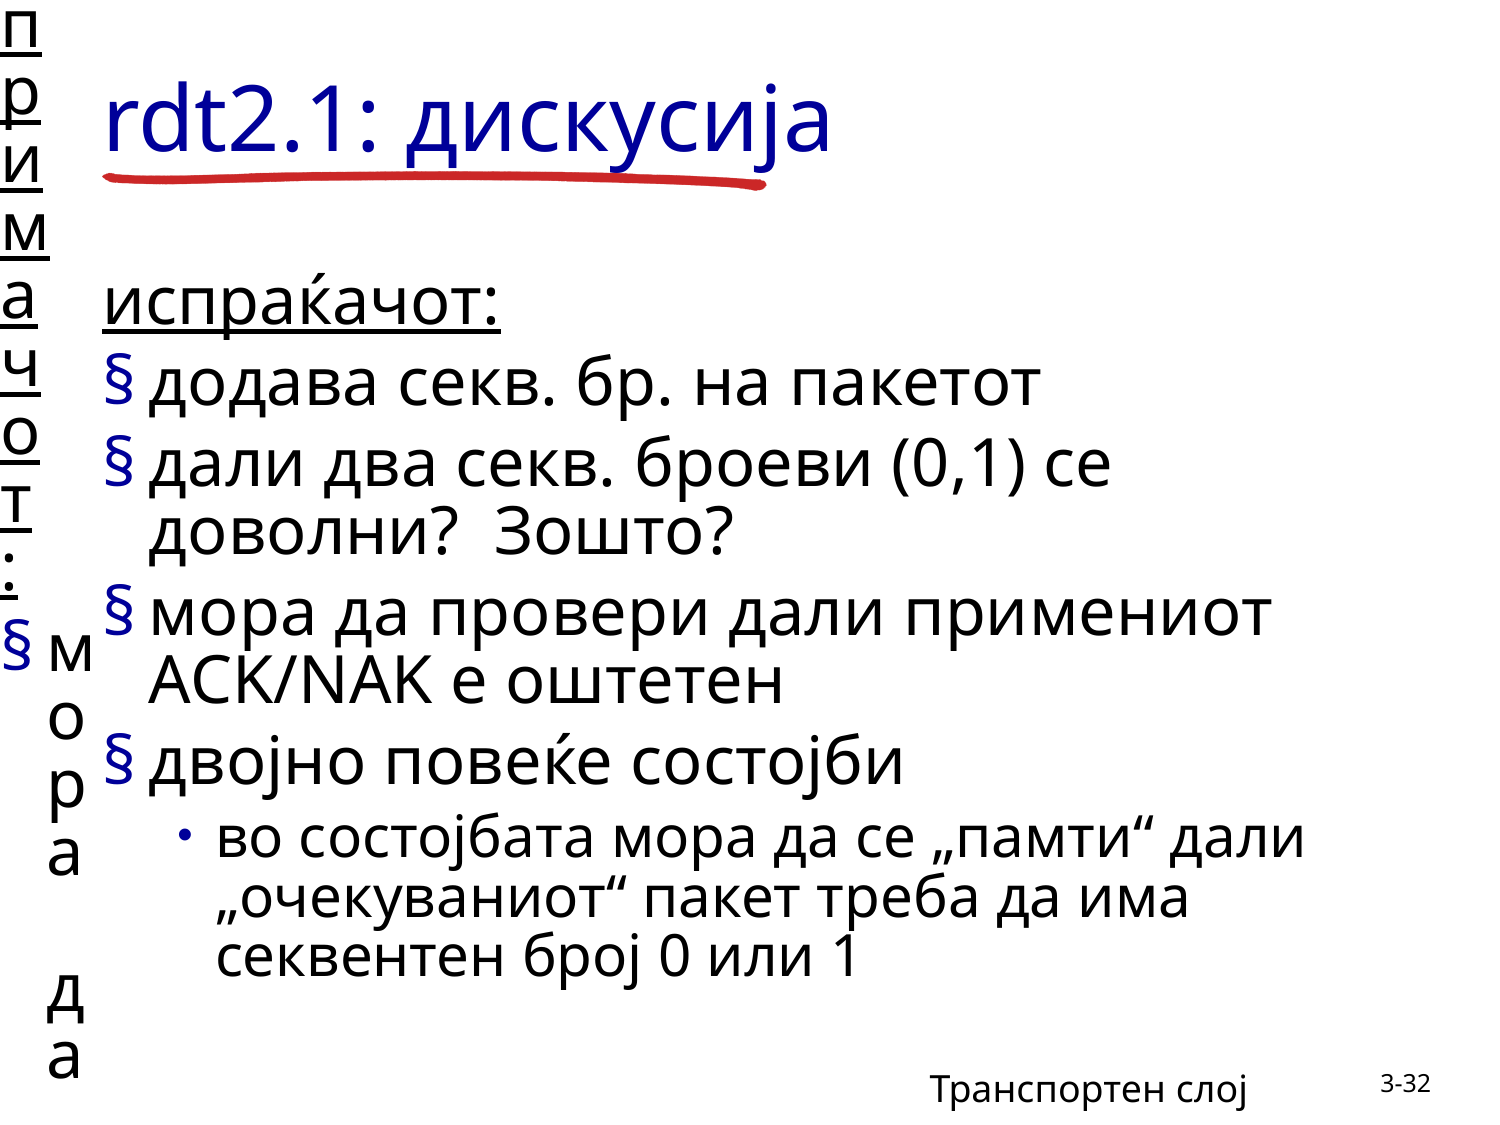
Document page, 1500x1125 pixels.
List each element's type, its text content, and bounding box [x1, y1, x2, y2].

footer Транспортен слој [914, 1057, 1390, 1105]
list испраќачот: додава секв. бр. на пакетот дали два секв. броеви (0,1) се доволни? Зошто? мора да провери дали примениот ACK/NAK е оштетен двојно повеќе состојби во состојбата мора да се „памти“ дали „очекуваниот“ пакет треба да има секвентен број 0 или 1 [87, 262, 1363, 1025]
picture [99, 166, 775, 196]
title rdt2.1: дискусија [87, 52, 1363, 209]
slide_number 3-<number> [1365, 1060, 1477, 1106]
